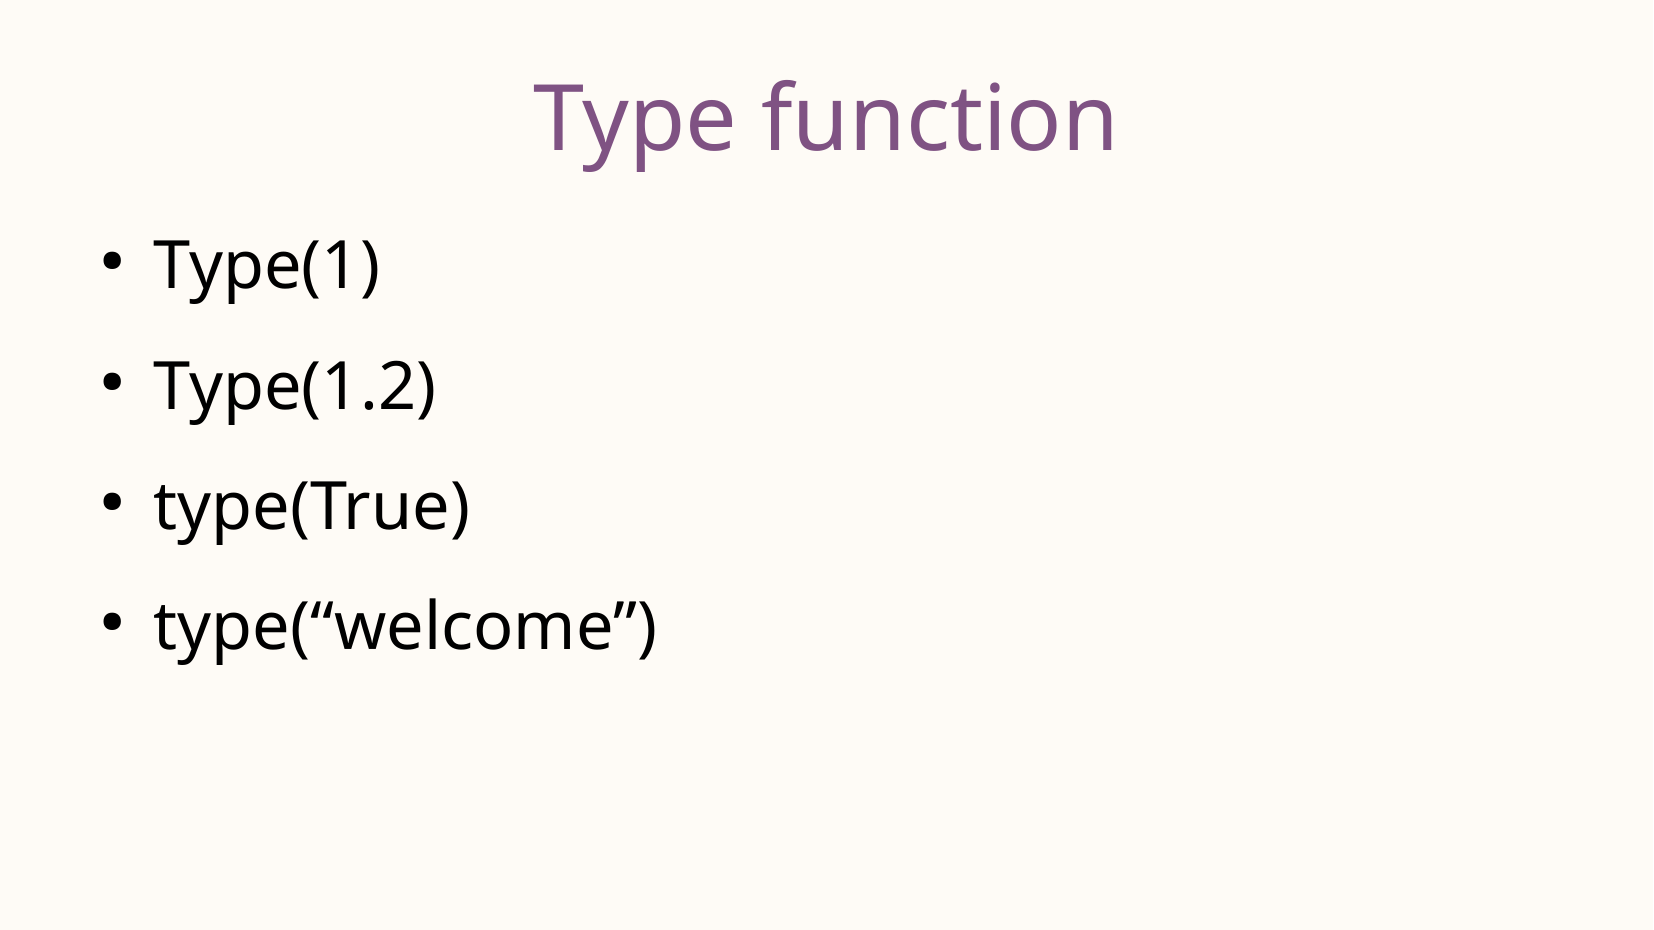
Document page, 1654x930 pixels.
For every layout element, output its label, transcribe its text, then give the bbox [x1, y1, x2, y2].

list Type(1) Type(1.2) type(True) type(“welcome”) [82, 217, 1571, 757]
title Type function [82, 37, 1571, 193]
